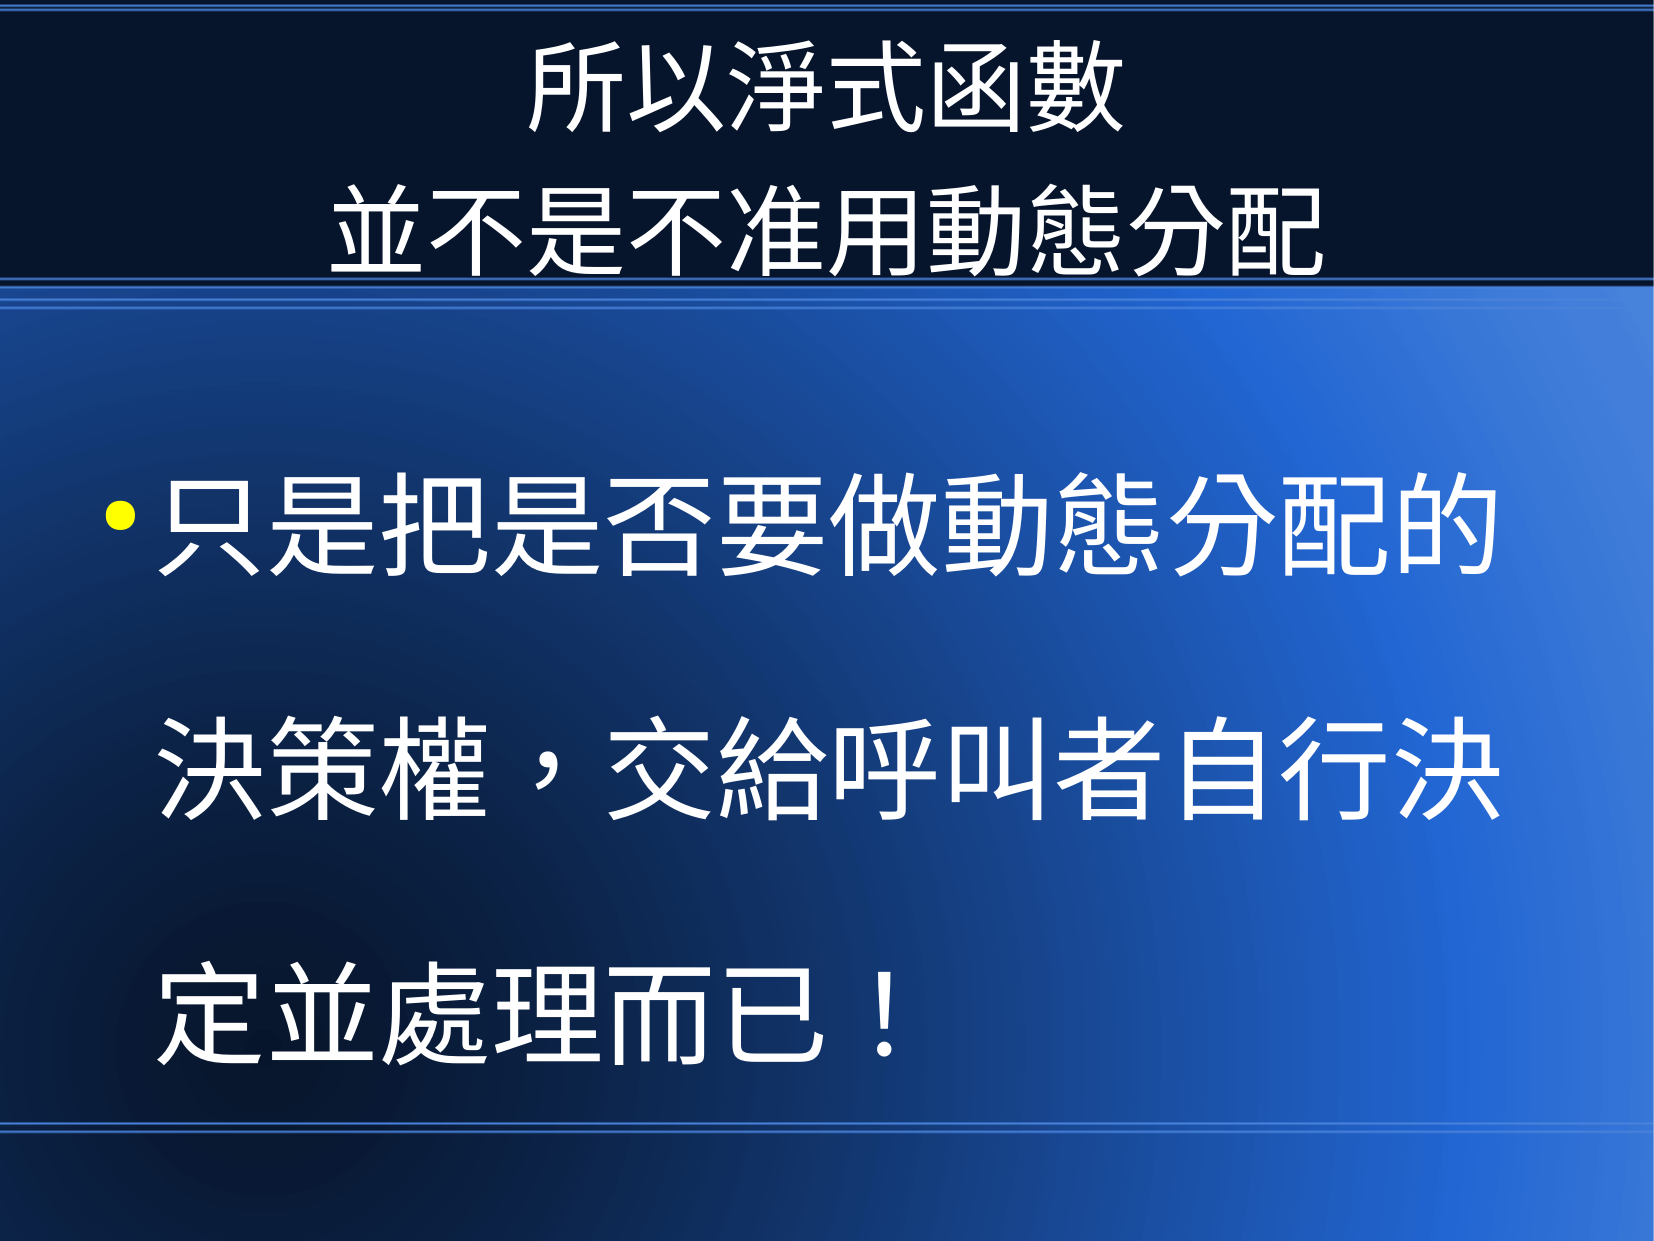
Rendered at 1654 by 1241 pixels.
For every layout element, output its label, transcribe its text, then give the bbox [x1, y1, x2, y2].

title 所以淨式函數 並不是不准用動態分配 [82, 32, 1571, 273]
list 只是把是否要做動態分配的決策權，交給呼叫者自行決定並處理而已！ [82, 355, 1571, 1241]
picture [0, 0, 1654, 1241]
